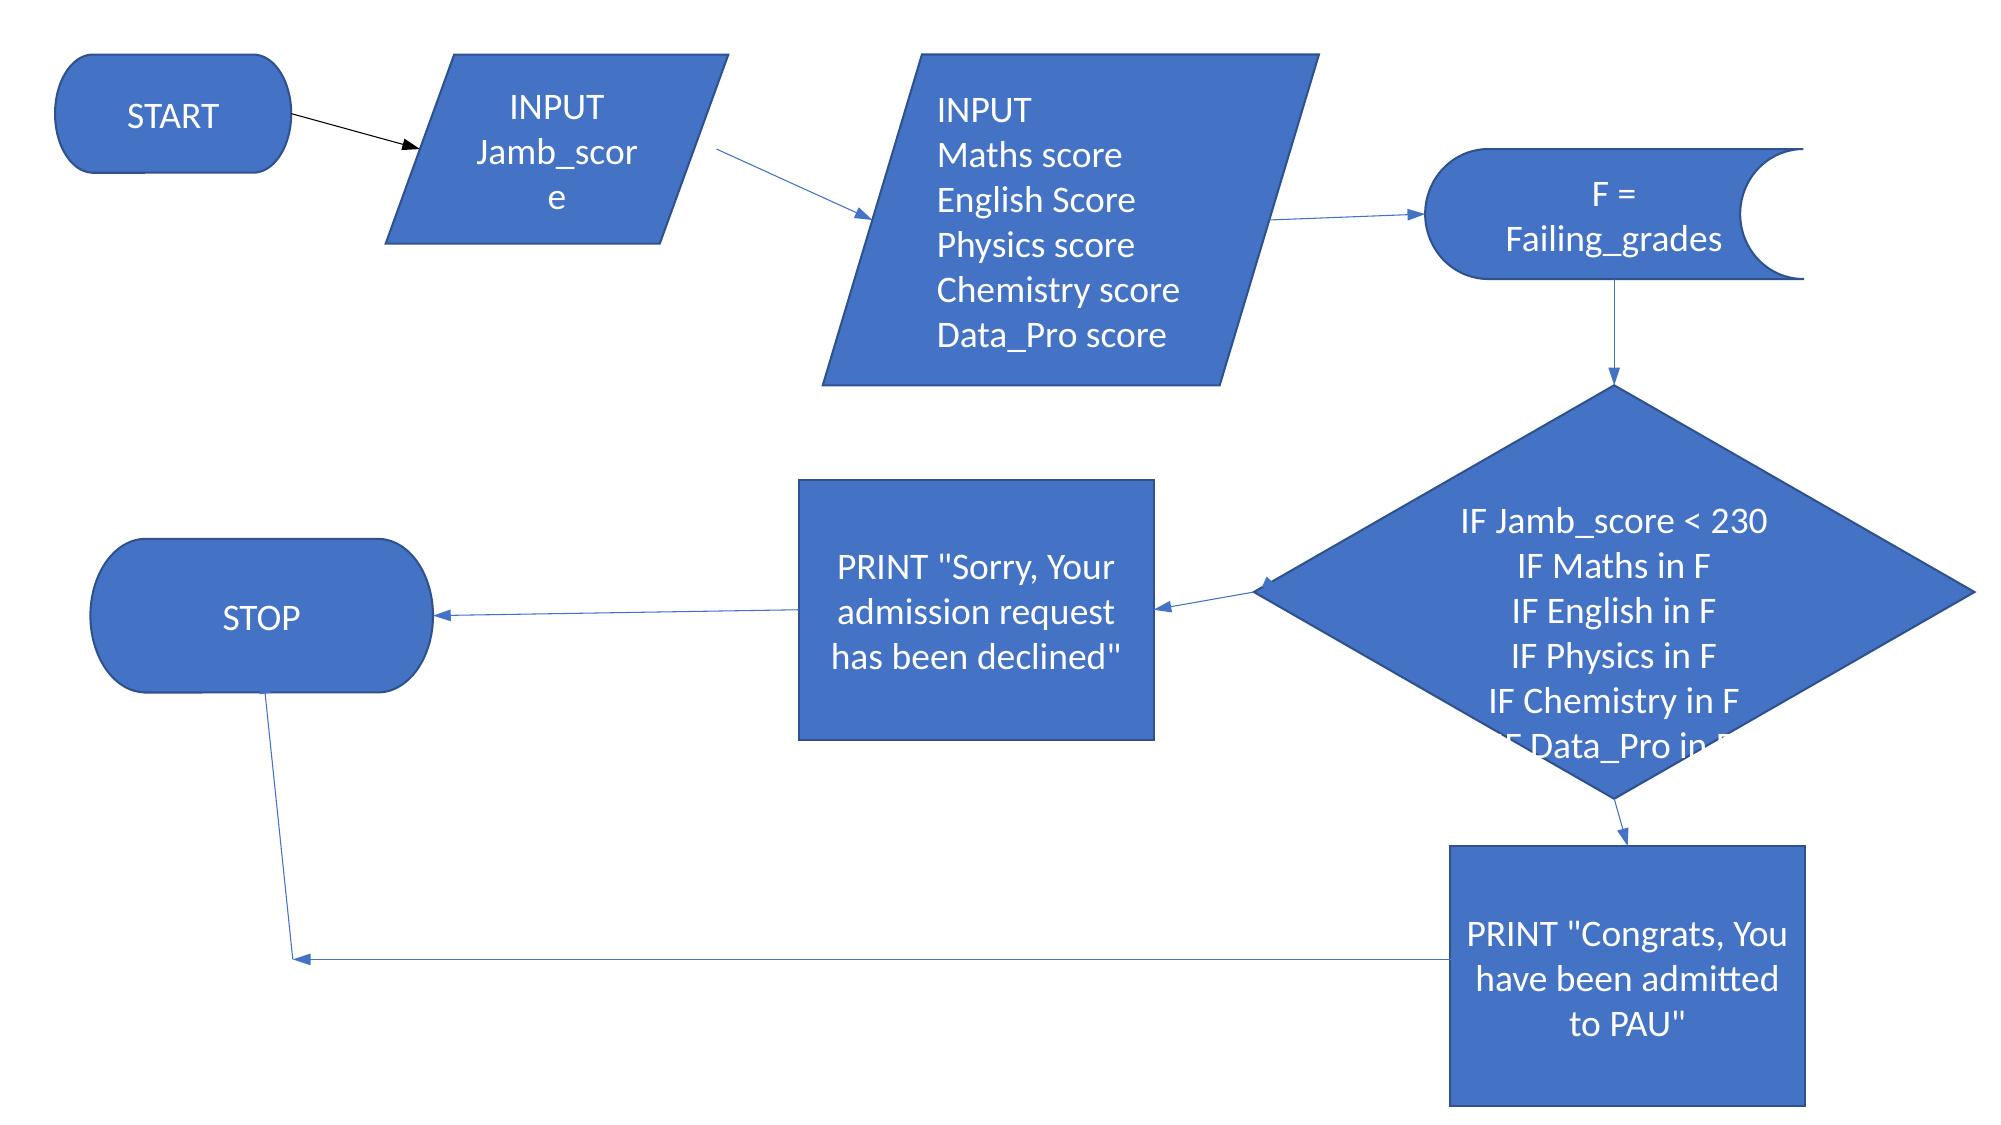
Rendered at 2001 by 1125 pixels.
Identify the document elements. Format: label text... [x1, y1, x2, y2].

text_box F = Failing_grades [1425, 149, 1804, 280]
text_box INPUT Maths score English Score Physics score Chemistry score Data_Pro score [822, 54, 1319, 386]
text_box START [55, 54, 292, 173]
text_box STOP [90, 538, 433, 693]
text_box IF Jamb_score < 230 IF Maths in F IF English in F IF Physics in F IF Chemistry in F IF Data_Pro in F [1254, 385, 1975, 799]
text_box PRINT "Congrats, You have been admitted to PAU" [1450, 846, 1805, 1106]
text_box INPUT Jamb_score [385, 54, 729, 244]
text_box PRINT "Sorry, Your admission request has been declined" [799, 480, 1154, 740]
